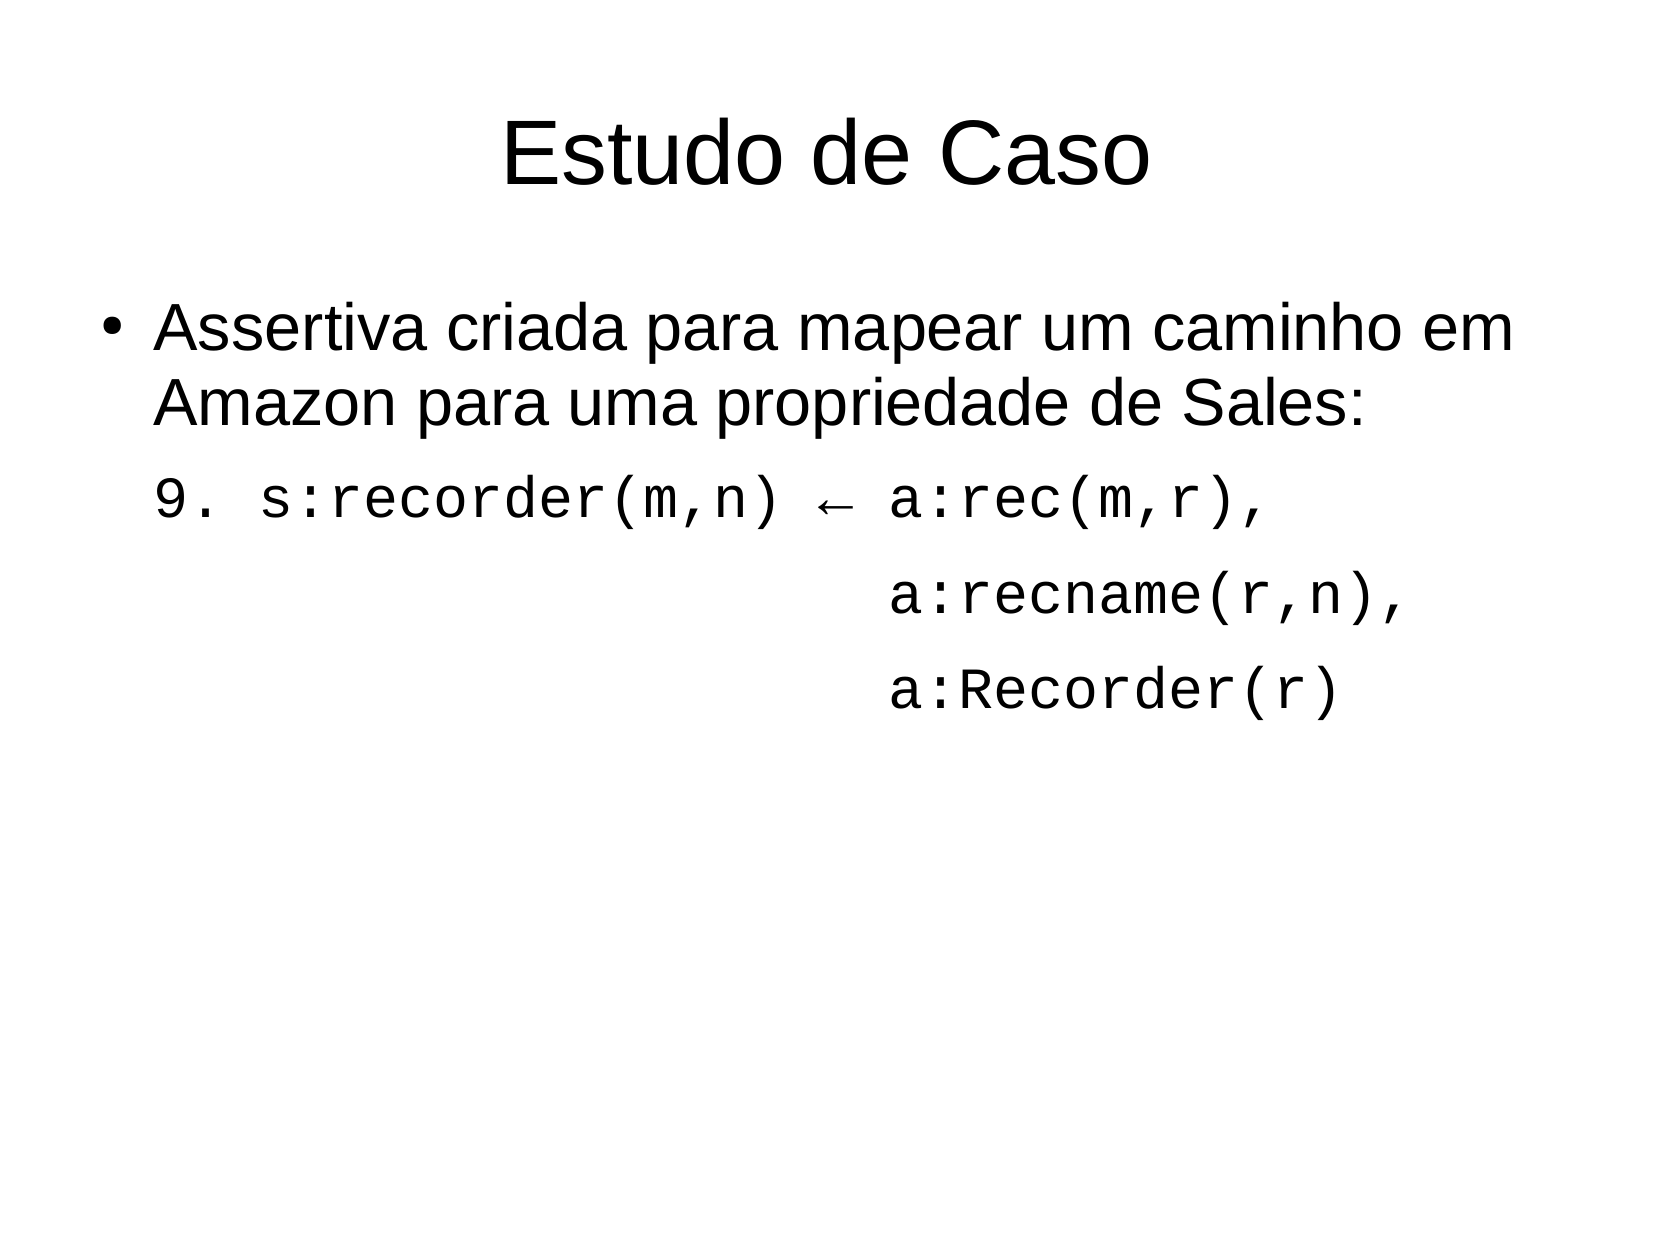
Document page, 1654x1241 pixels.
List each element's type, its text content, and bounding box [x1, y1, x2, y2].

list Assertiva criada para mapear um caminho em Amazon para uma propriedade de Sales: 9. s:recorder(m,n) ← a:rec(m,r), a:recname(r,n), a:Recorder(r) [82, 290, 1571, 1109]
title Estudo de Caso [82, 49, 1571, 257]
